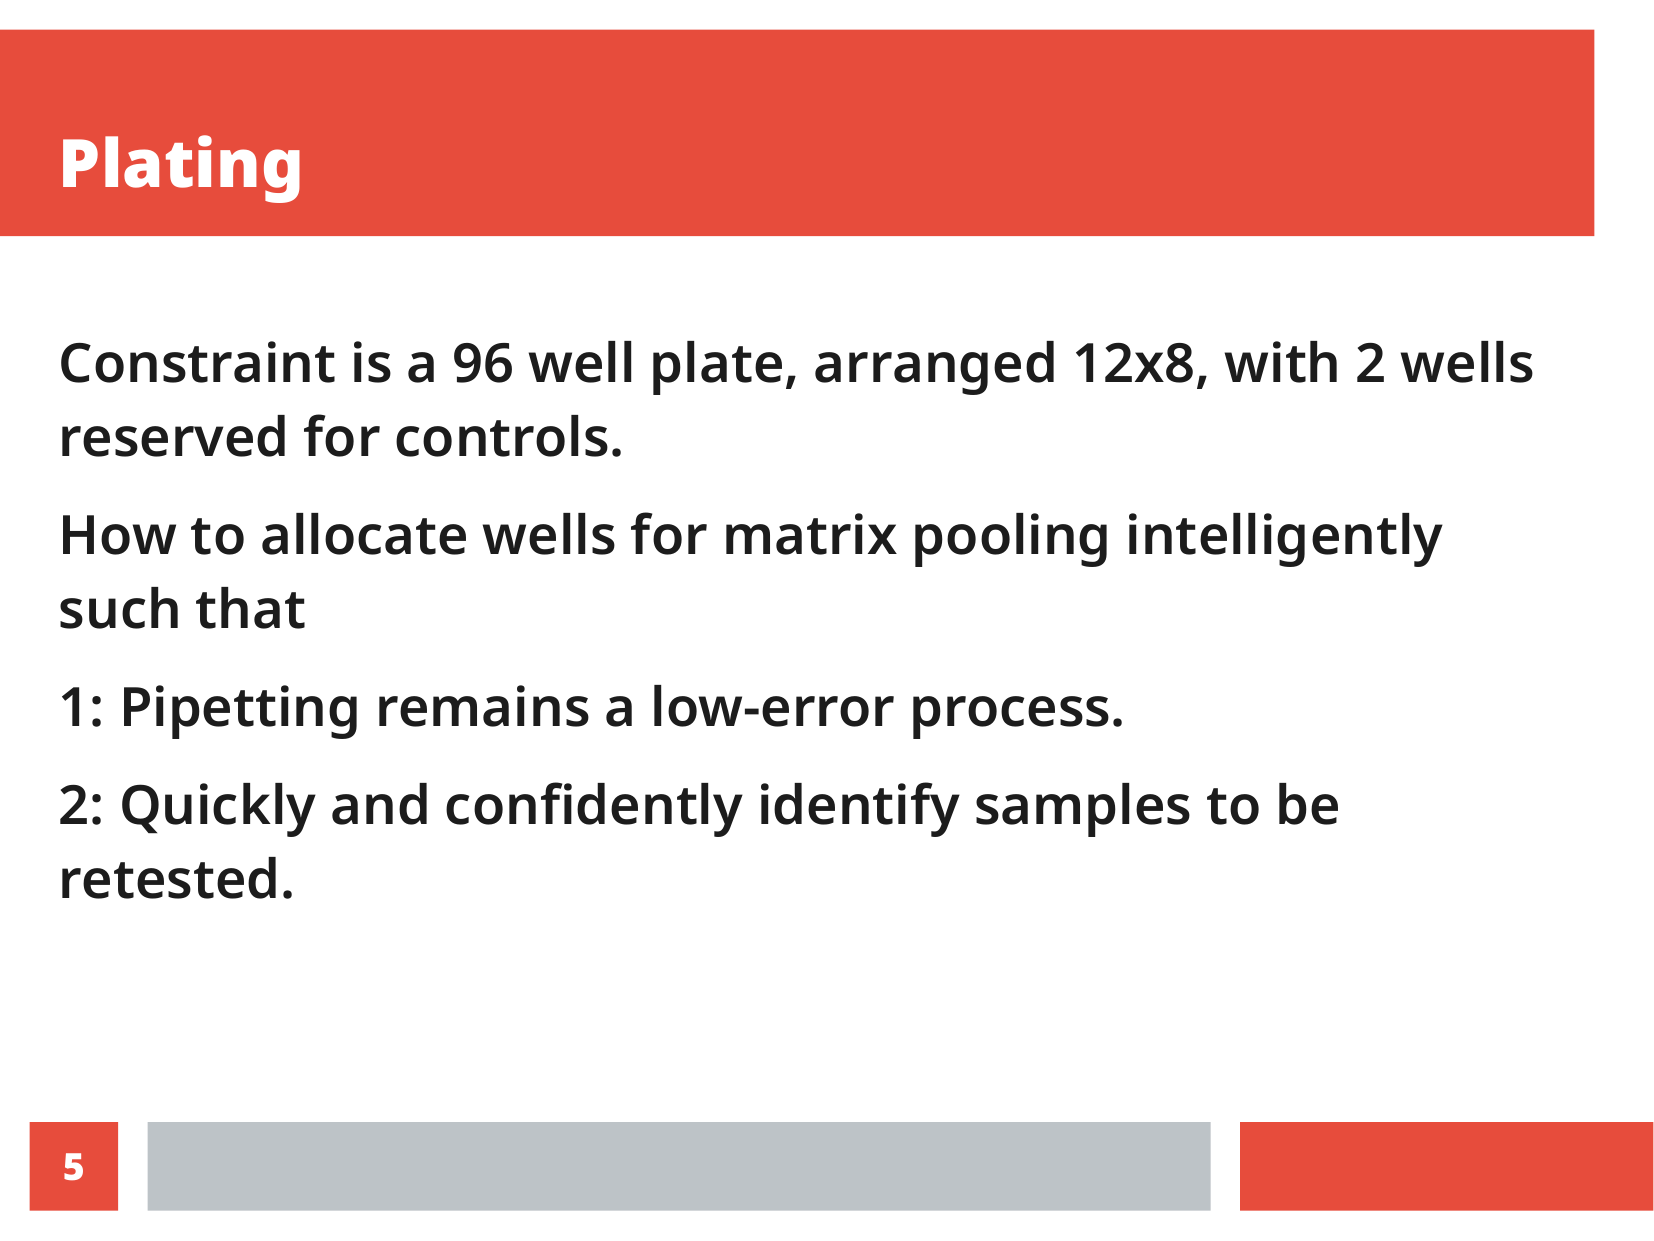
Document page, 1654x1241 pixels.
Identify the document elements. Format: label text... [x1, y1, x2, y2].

title Plating [59, 59, 1595, 207]
list Constraint is a 96 well plate, arranged 12x8, with 2 wells reserved for controls. How to allocate wells for matrix pooling intelligently such that 1: Pipetting remains a low-error process. 2: Quickly and confidently identify samples to be retested. [59, 324, 1565, 1093]
